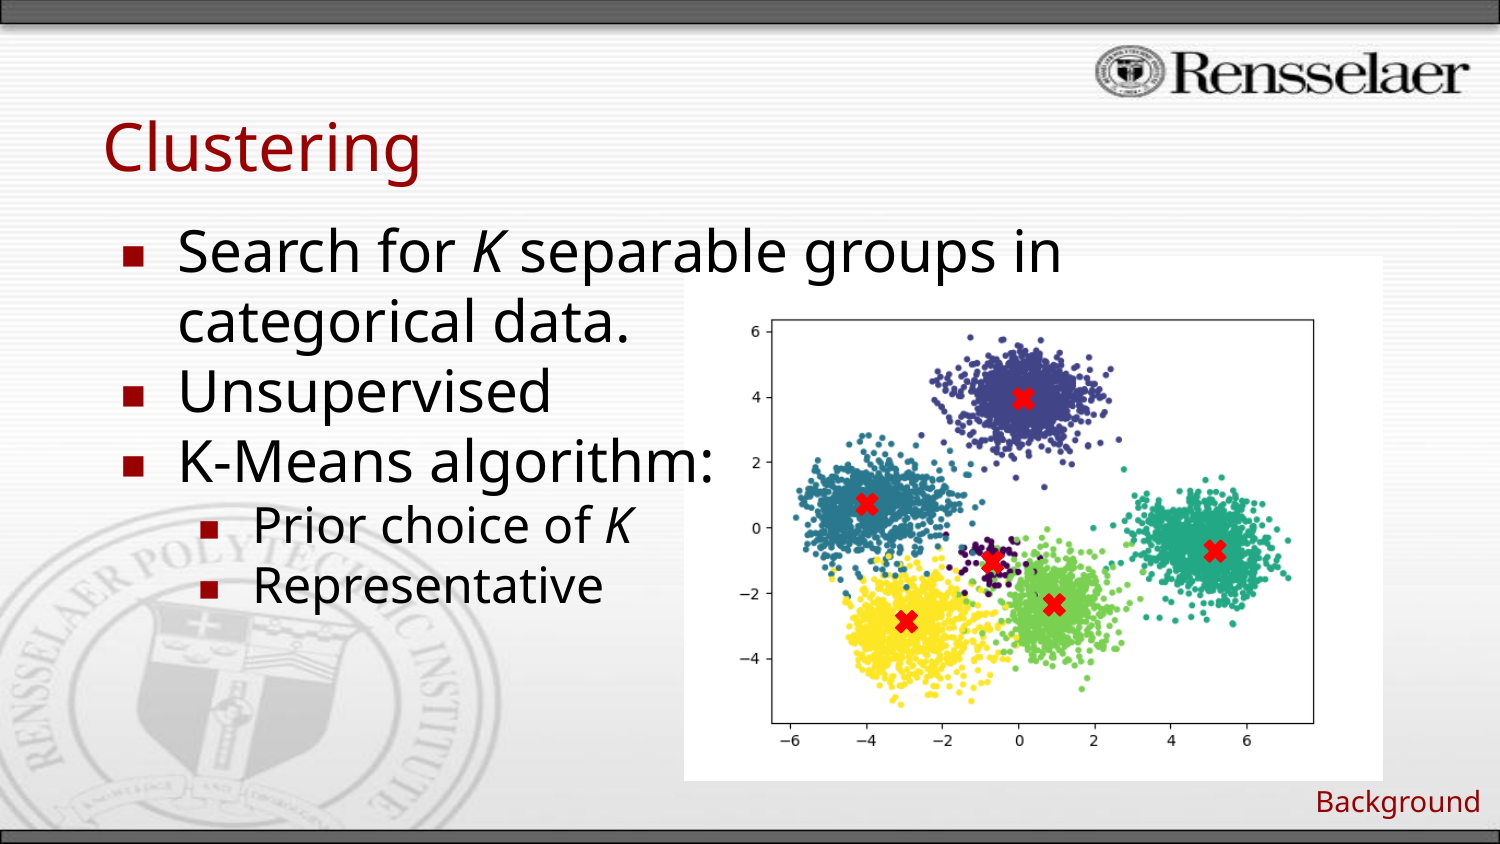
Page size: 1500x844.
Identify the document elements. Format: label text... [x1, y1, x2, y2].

text_box [1043, 593, 1066, 616]
picture [0, 0, 1500, 844]
text_box Background [1296, 768, 1500, 816]
text_box [895, 610, 918, 633]
title Clustering [87, 102, 1413, 188]
text_box [1012, 387, 1035, 410]
text_box [1204, 540, 1226, 563]
text_box [981, 551, 1004, 574]
list Search for K separable groups in categorical data. Unsupervised K-Means algorithm: Prior choice of K Representative [87, 198, 1365, 781]
text_box [856, 493, 878, 516]
